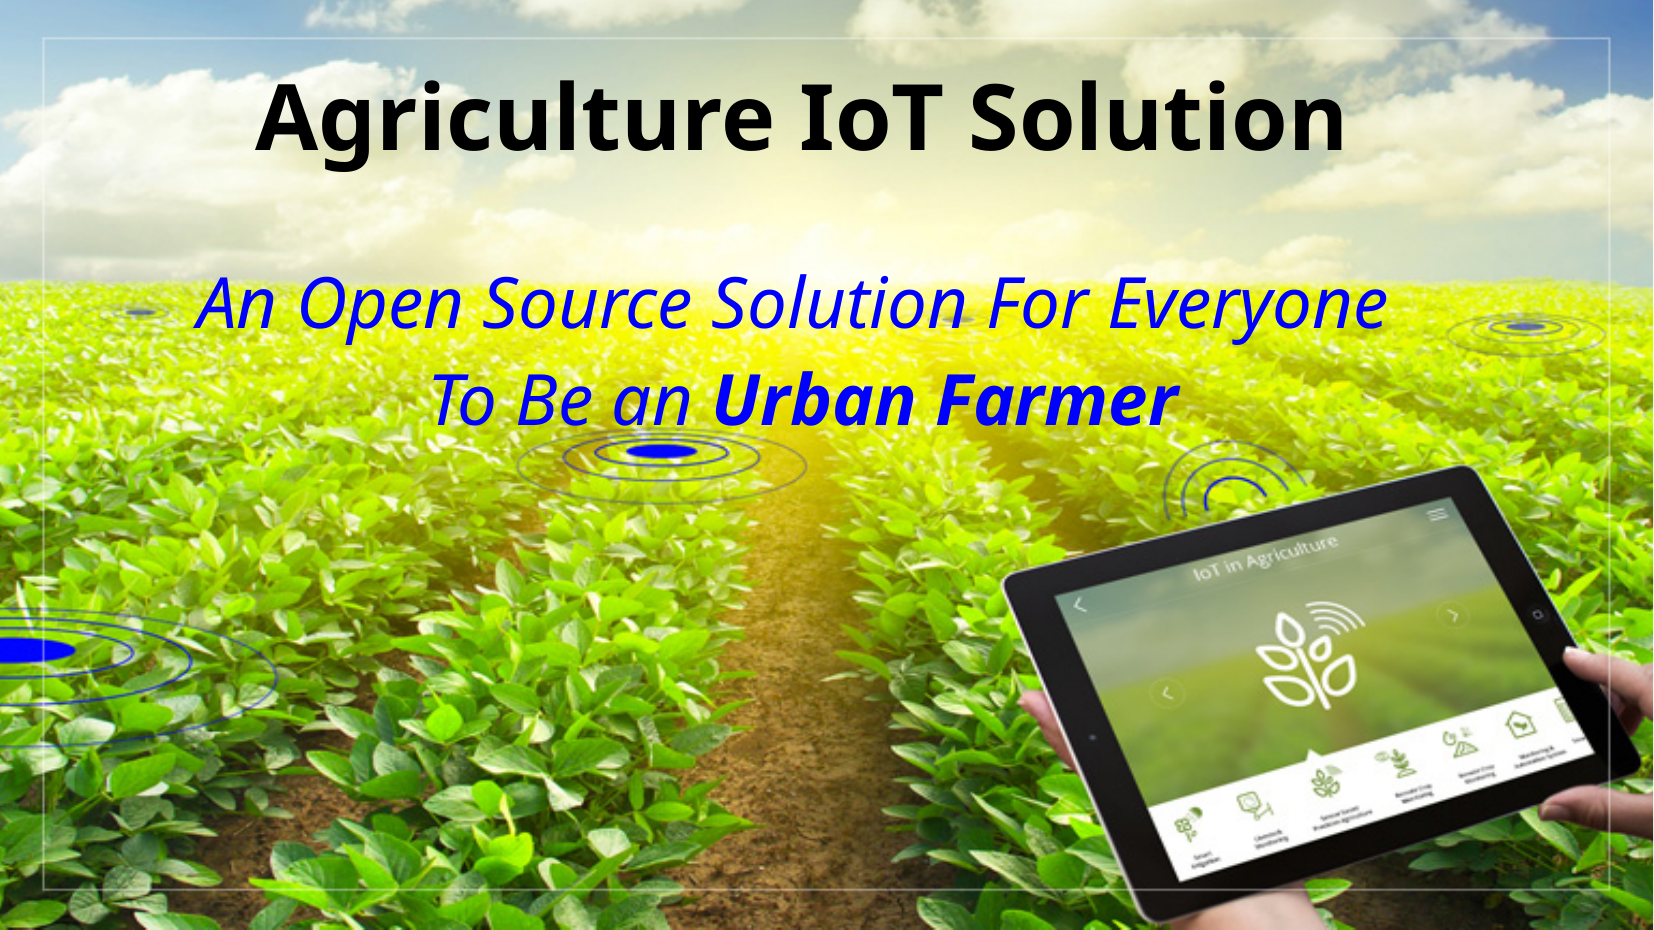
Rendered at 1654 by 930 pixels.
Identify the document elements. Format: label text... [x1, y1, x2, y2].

text_box An Open Source Solution For Everyone To Be an Urban Farmer [58, 40, 1547, 580]
title Agriculture IoT Solution [82, 36, 1571, 193]
picture [0, 0, 1654, 930]
